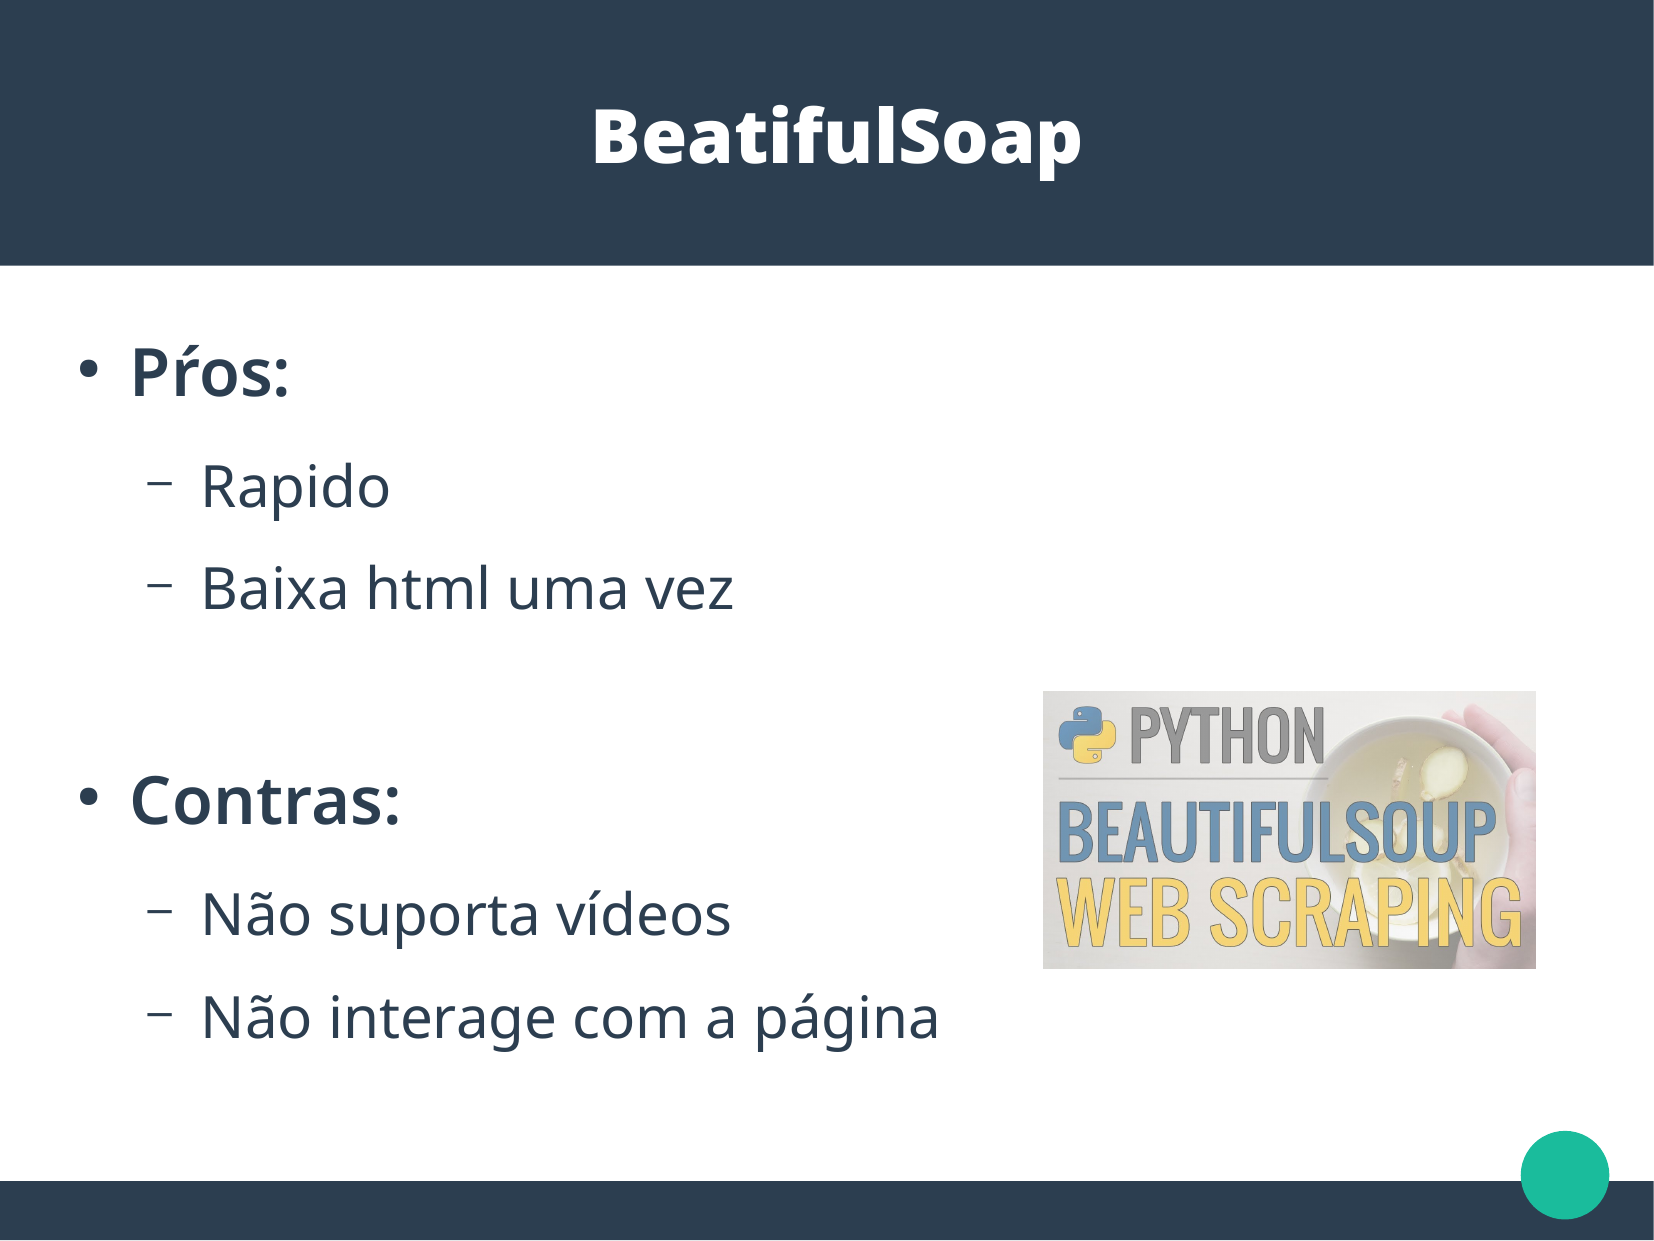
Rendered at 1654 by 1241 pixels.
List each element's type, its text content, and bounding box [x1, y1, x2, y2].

list Pŕos: Rapido Baixa html uma vez Contras: Não suporta vídeos Não interage com a página [59, 324, 1595, 1152]
title BeatifulSoap [590, 55, 1158, 213]
picture [1043, 691, 1536, 969]
